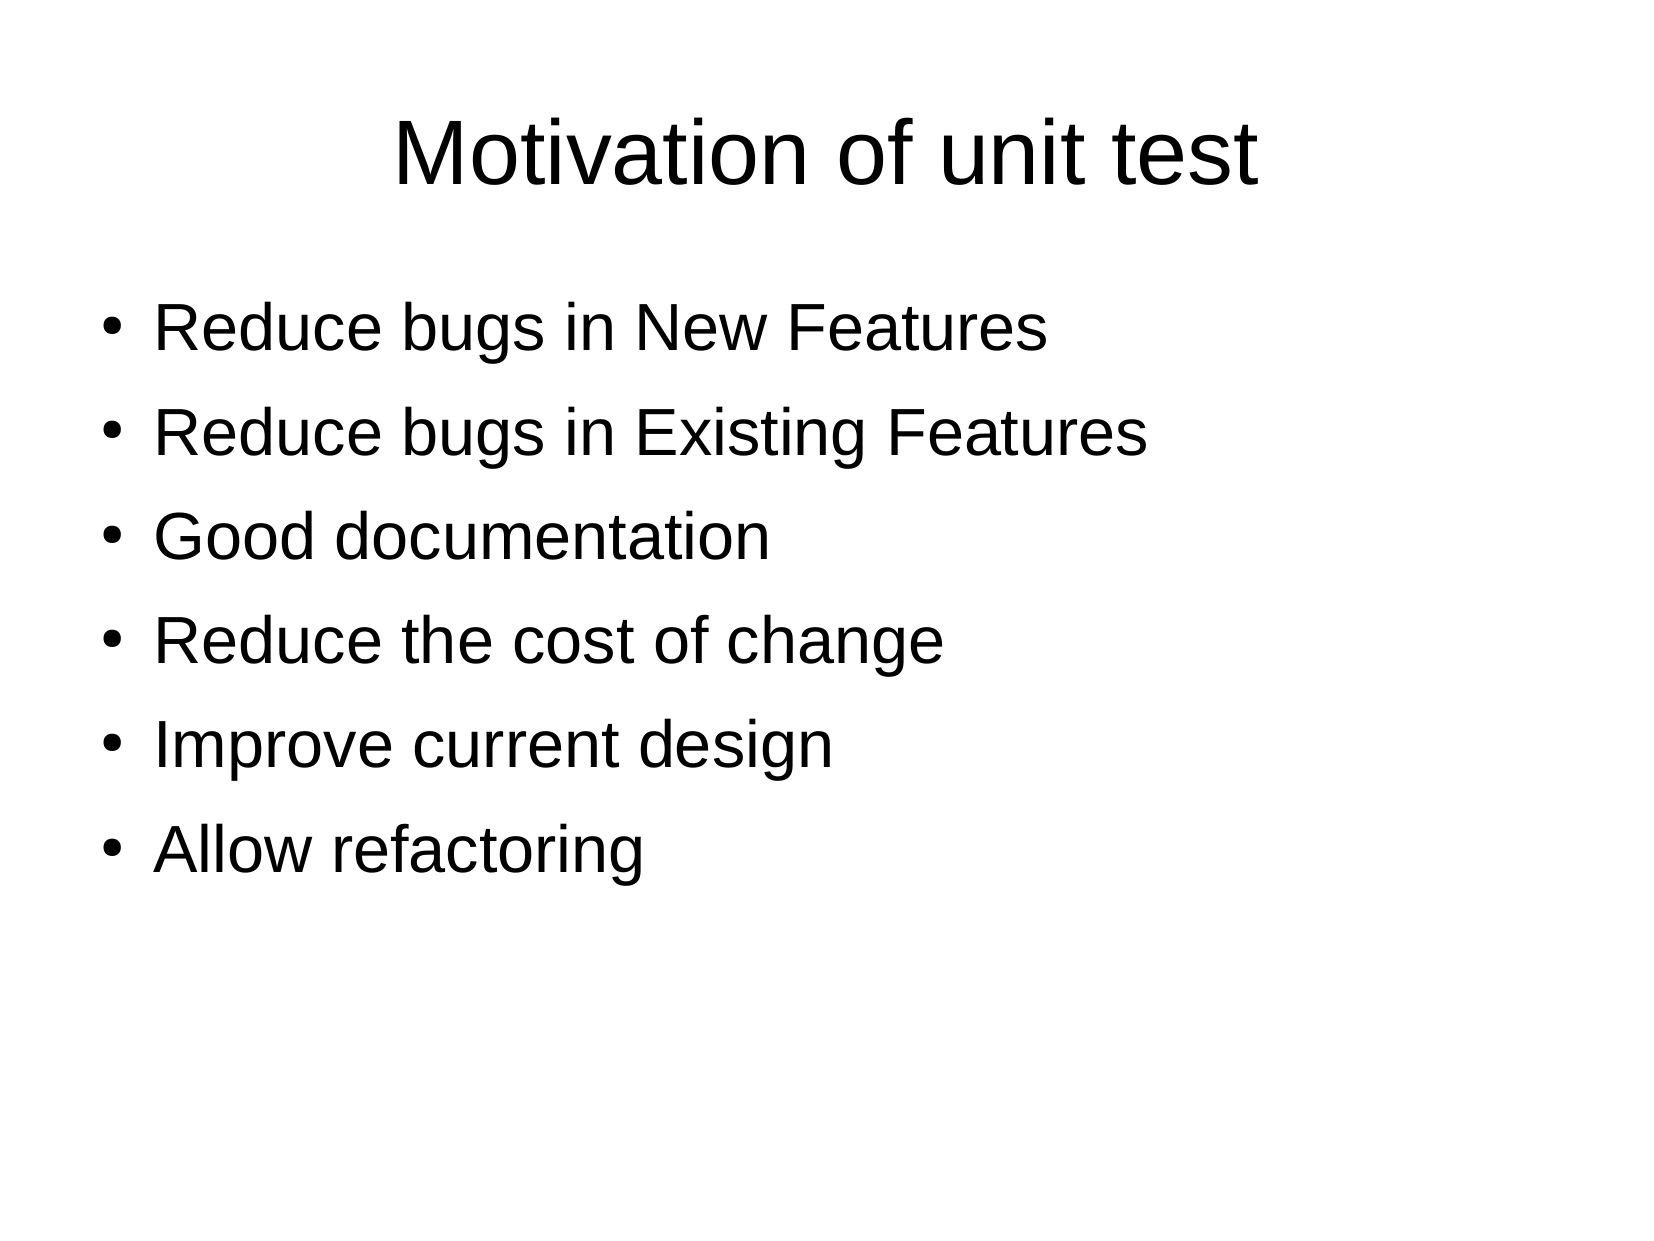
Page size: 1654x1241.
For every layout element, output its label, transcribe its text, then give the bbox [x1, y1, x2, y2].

title Motivation of unit test [82, 49, 1571, 257]
list Reduce bugs in New Features Reduce bugs in Existing Features Good documentation Reduce the cost of change Improve current design Allow refactoring [82, 290, 1571, 1010]
